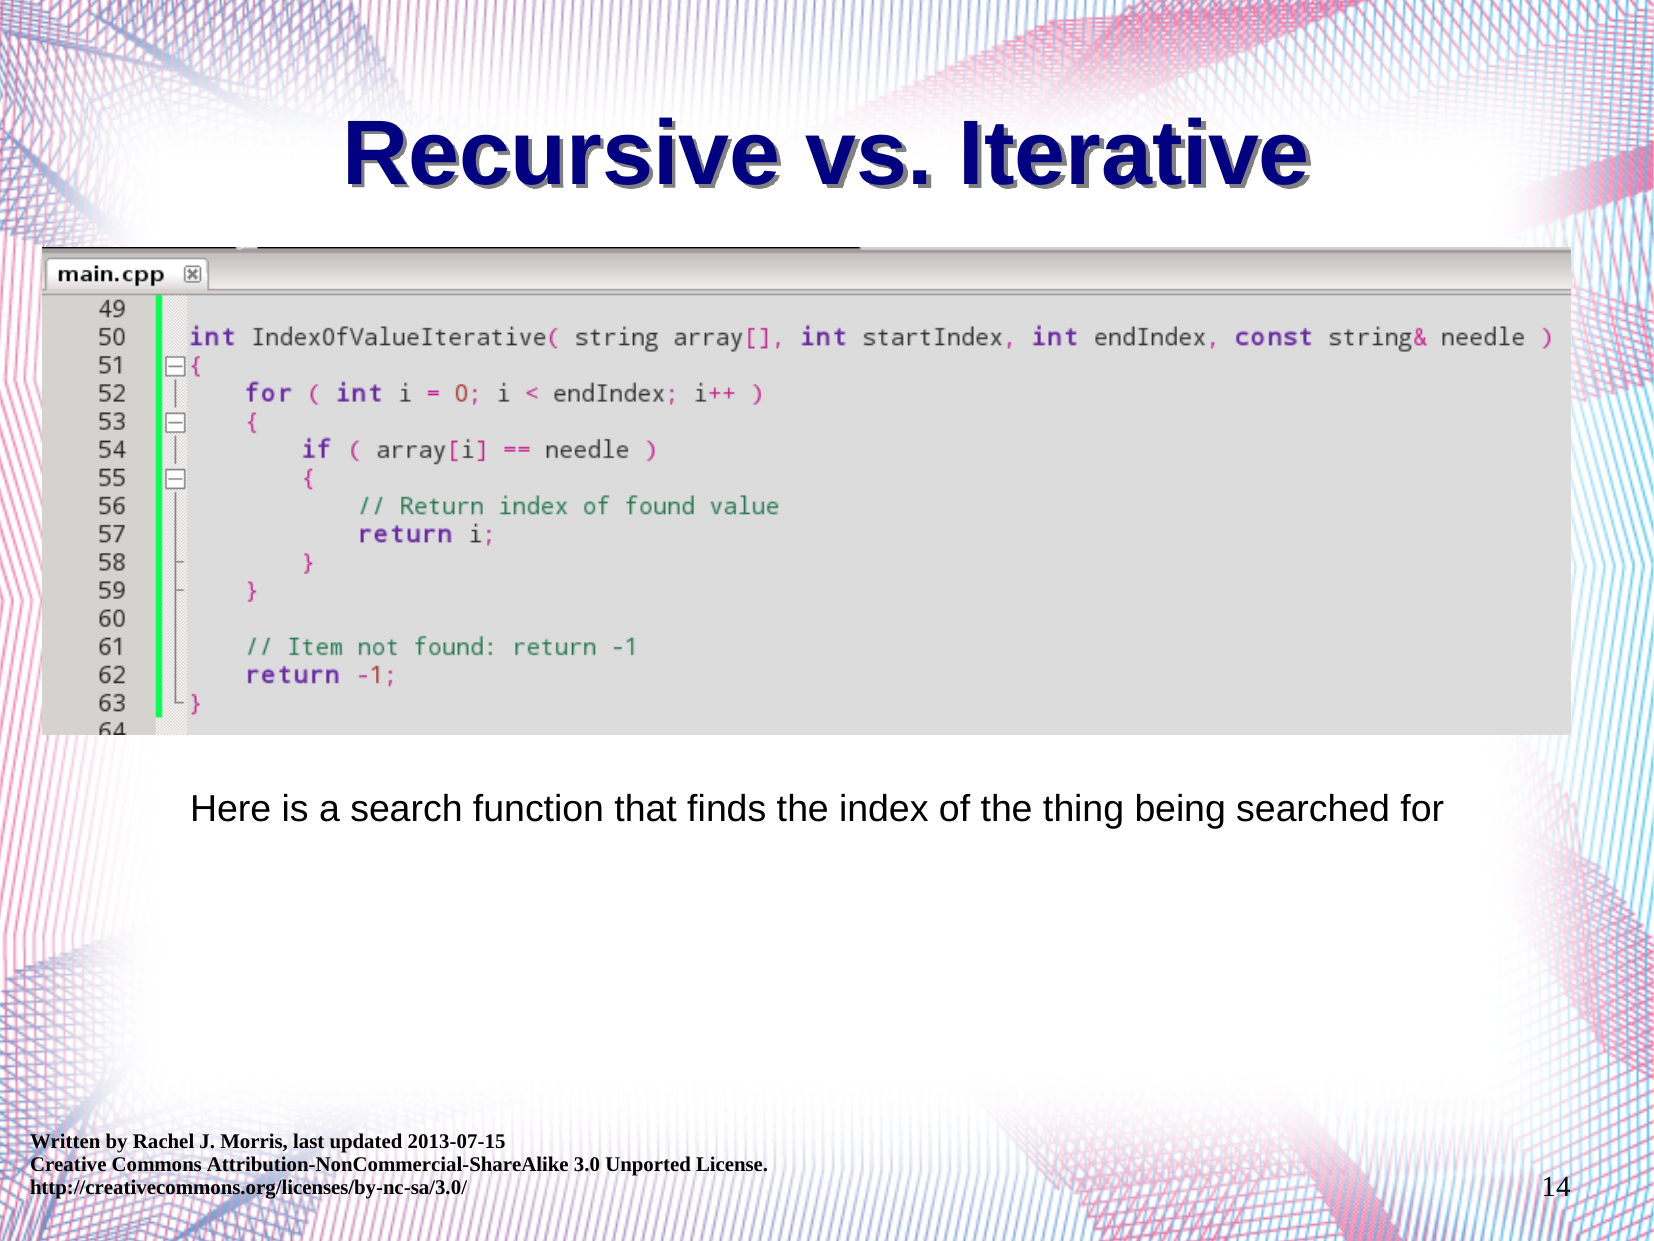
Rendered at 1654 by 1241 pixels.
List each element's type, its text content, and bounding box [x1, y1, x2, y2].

title Recursive vs. Iterative [82, 49, 1571, 247]
picture [0, 0, 1654, 1241]
text_box Here is a search function that finds the index of the thing being searched for [90, 780, 1546, 837]
